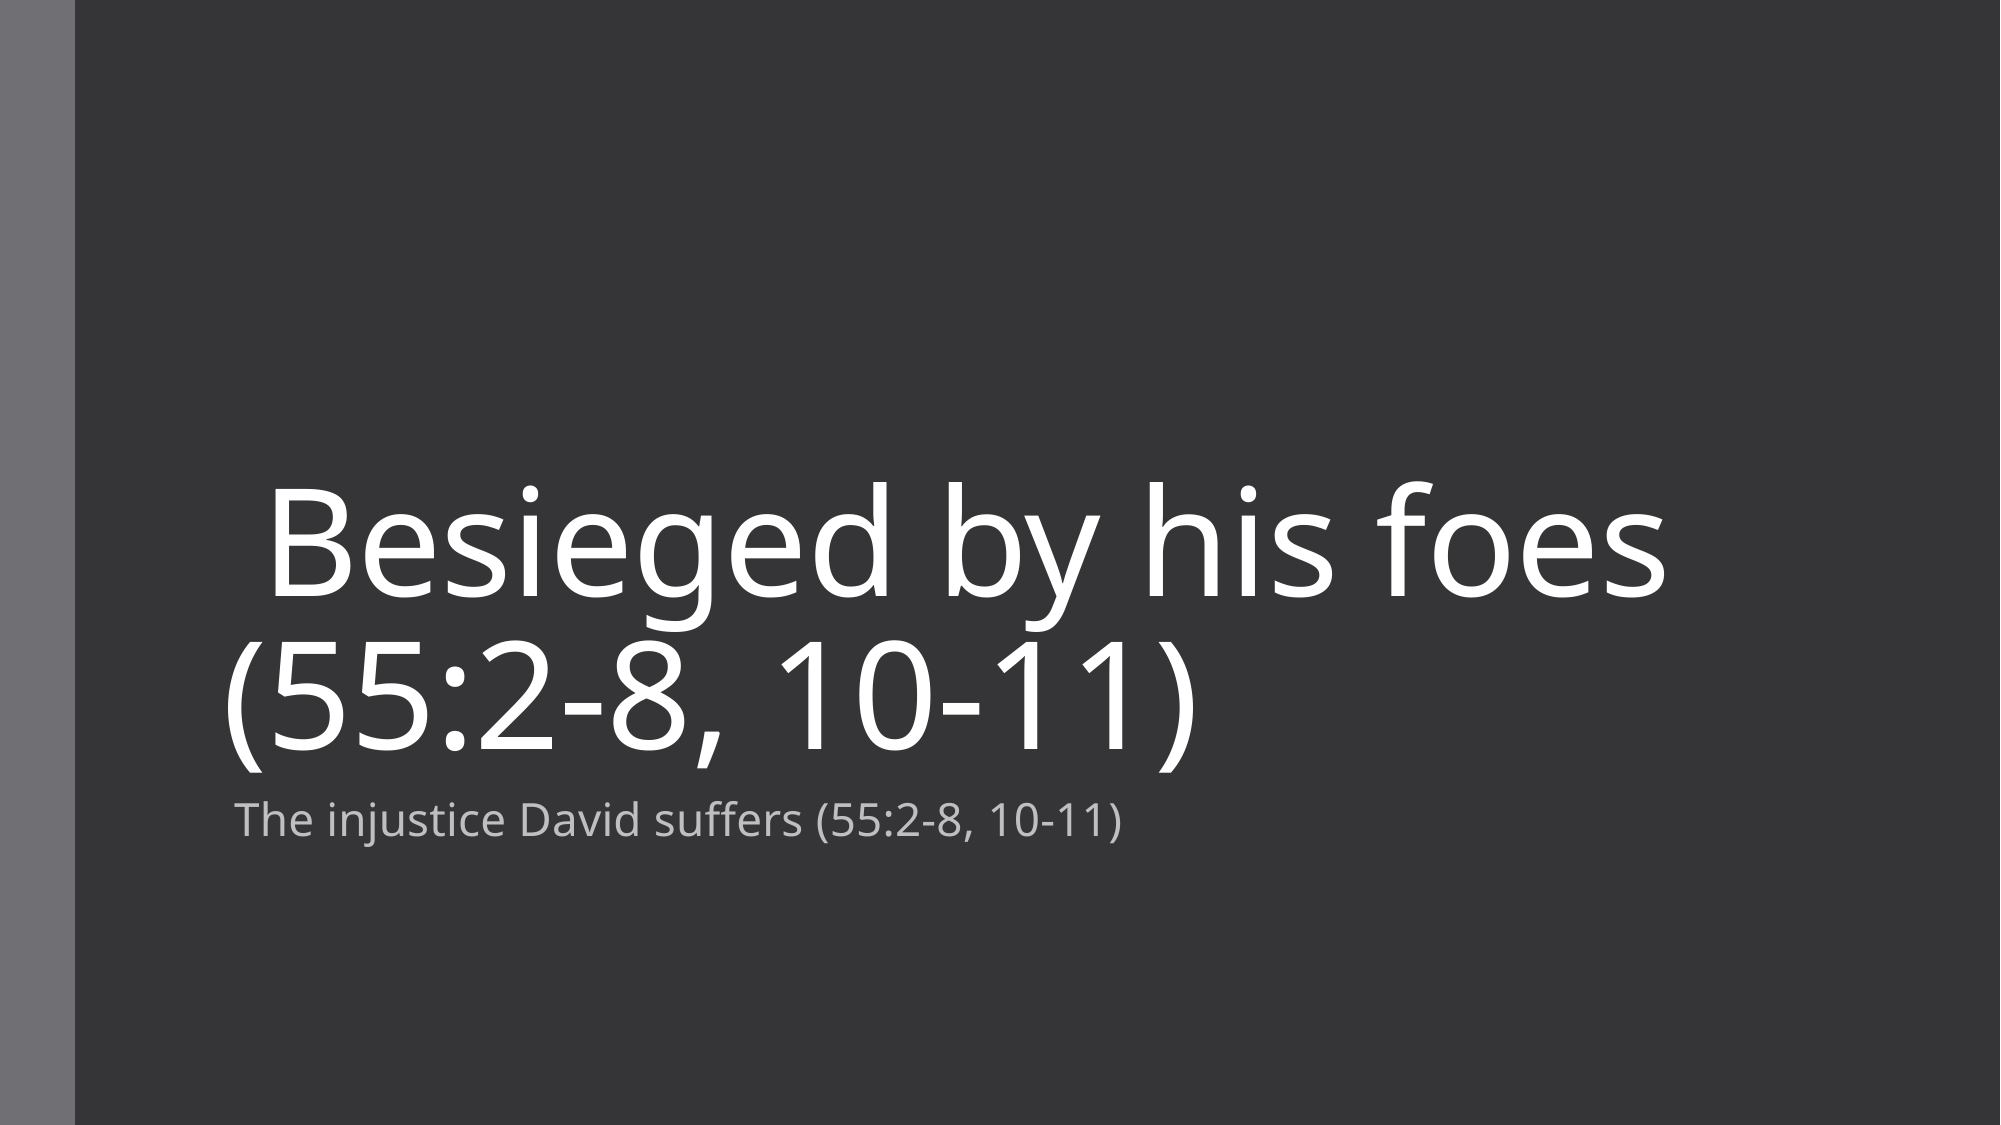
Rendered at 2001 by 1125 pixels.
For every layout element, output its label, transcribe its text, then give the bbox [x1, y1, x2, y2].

subtitle The injustice David suffers (55:2-8, 10-11) [206, 787, 1752, 1066]
title Besieged by his foes (55:2-8, 10-11) [206, 124, 1752, 787]
